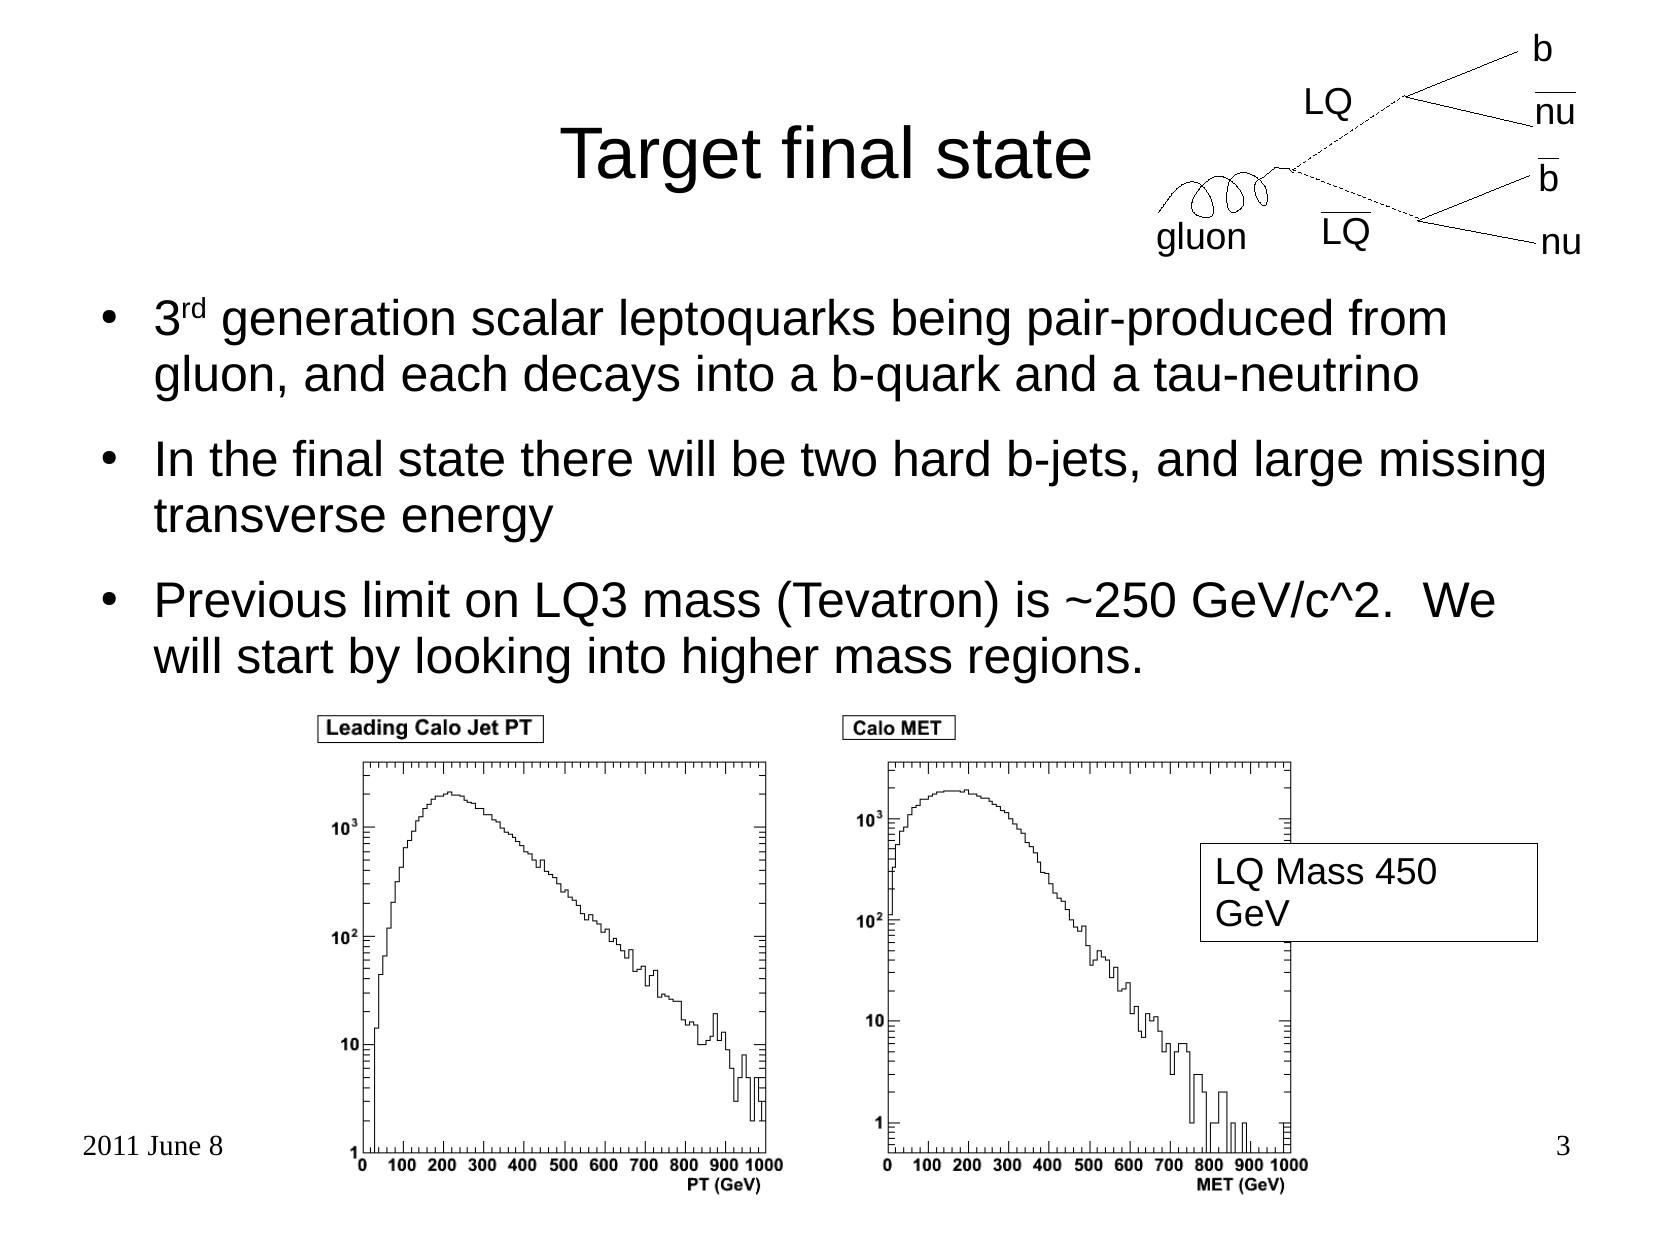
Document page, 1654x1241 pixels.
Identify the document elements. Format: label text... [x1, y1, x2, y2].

text_box nu [1525, 212, 1598, 270]
picture [302, 1094, 1352, 1208]
title Target final state [82, 56, 1571, 250]
text_box nu [1519, 82, 1592, 140]
list 3rd generation scalar leptoquarks being pair-produced from gluon, and each decays into a b-quark and a tau-neutrino In the final state there will be two hard b-jets, and large missing transverse energy Previous limit on LQ3 mass (Tevatron) is ~250 GeV/c^2. We will start by looking into higher mass regions. [82, 290, 1571, 1094]
text_box LQ Mass 450 GeV [1200, 843, 1538, 901]
text_box gluon [1141, 207, 1263, 265]
text_box LQ [1306, 203, 1386, 261]
text_box b [1517, 19, 1569, 77]
text_box LQ [1288, 73, 1368, 131]
text_box b [1523, 149, 1574, 207]
